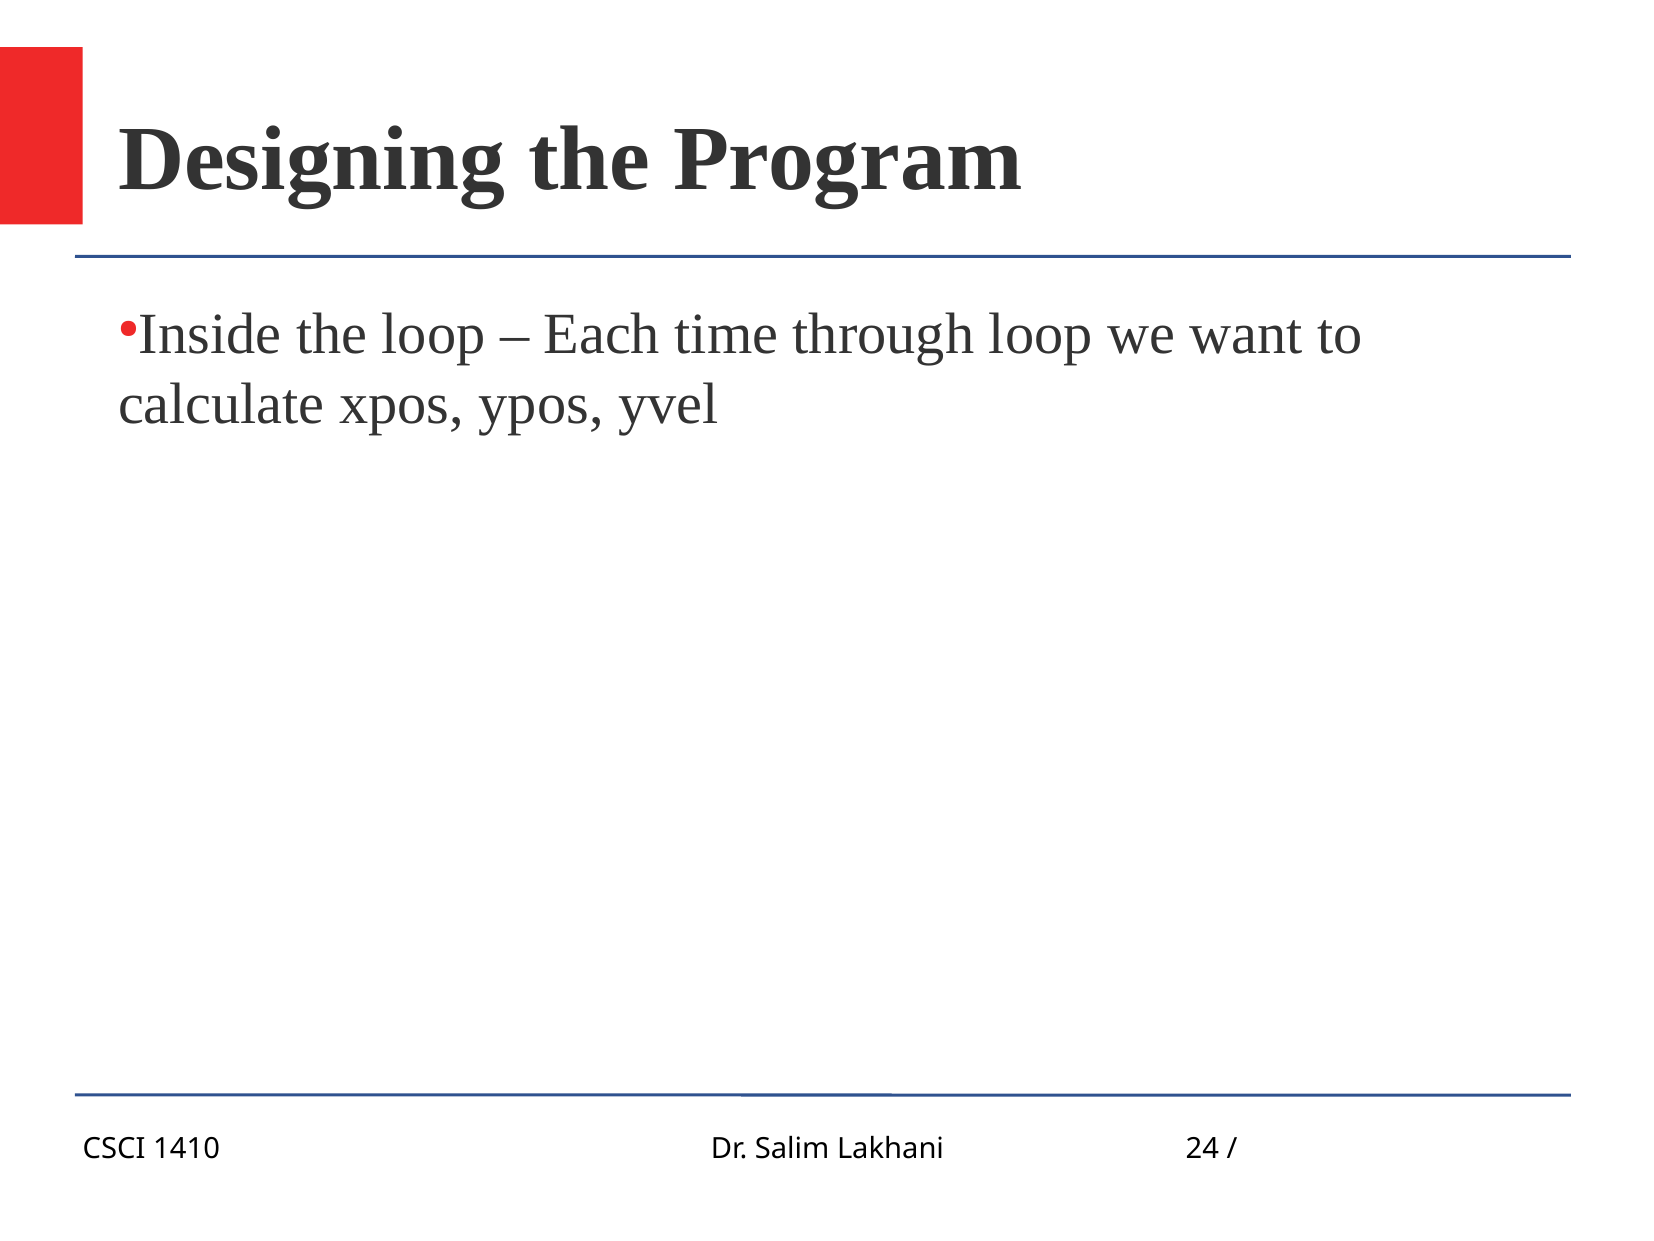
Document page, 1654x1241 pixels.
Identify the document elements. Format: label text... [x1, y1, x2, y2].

list Inside the loop – Each time through loop we want to calculate xpos, ypos, yvel [118, 295, 1536, 1080]
text_box CSCI 1410 [82, 1129, 468, 1216]
title Designing the Program [118, 49, 1571, 257]
text_box / [1185, 1129, 1571, 1216]
text_box Dr. Salim Lakhani [565, 1129, 1090, 1216]
